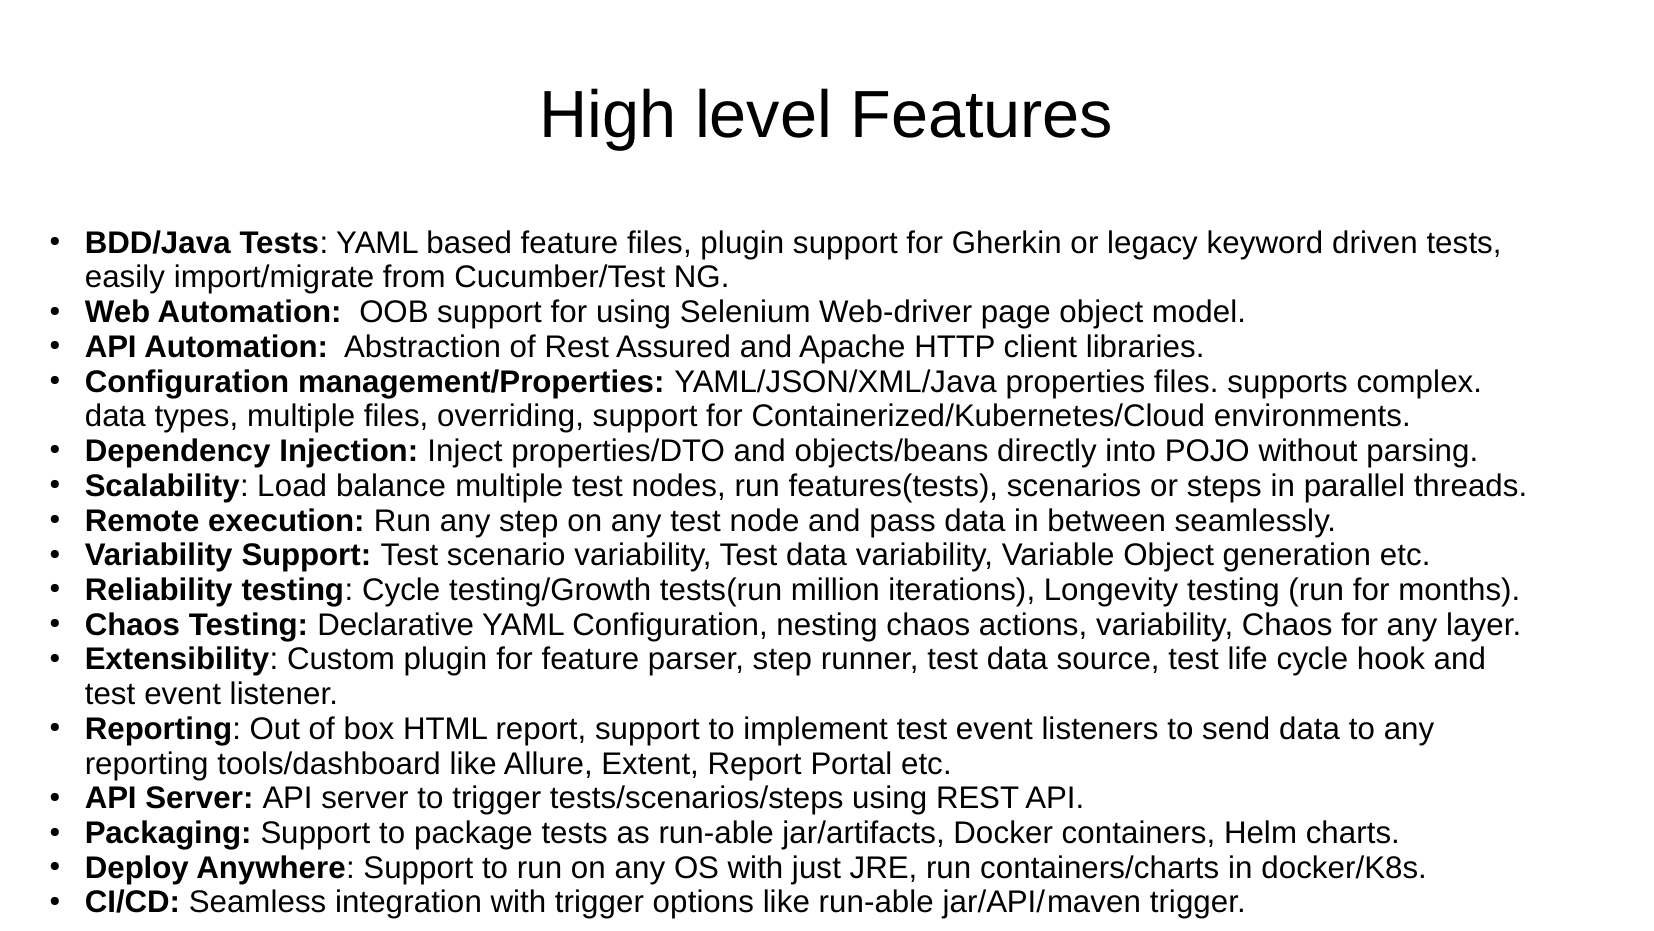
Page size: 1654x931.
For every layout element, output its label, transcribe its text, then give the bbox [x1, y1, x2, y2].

title High level Features [82, 37, 1571, 193]
subtitle BDD/Java Tests: YAML based feature files, plugin support for Gherkin or legacy keyword driven tests, easily import/migrate from Cucumber/Test NG. Web Automation: OOB support for using Selenium Web-driver page object model. API Automation: Abstraction of Rest Assured and Apache HTTP client libraries. Configuration management/Properties: YAML/JSON/XML/Java properties files. supports complex. data types, multiple files, overriding, support for Containerized/Kubernetes/Cloud environments. Dependency Injection: Inject properties/DTO and objects/beans directly into POJO without parsing. Scalability: Load balance multiple test nodes, run features(tests), scenarios or steps in parallel threads. Remote execution: Run any step on any test node and pass data in between seamlessly. Variability Support: Test scenario variability, Test data variability, Variable Object generation etc. Reliability testing: Cycle testing/Growth tests(run million iterations), Longevity testing (run for months). Chaos Testing: Declarative YAML Configuration, nesting chaos actions, variability, Chaos for any layer. Extensibility: Custom plugin for feature parser, step runner, test data source, test life cycle hook and test event listener. Reporting: Out of box HTML report, support to implement test event listeners to send data to any reporting tools/dashboard like Allure, Extent, Report Portal etc. API Server: API server to trigger tests/scenarios/steps using REST API. Packaging: Support to package tests as run-able jar/artifacts, Docker containers, Helm charts. Deploy Anywhere: Support to run on any OS with just JRE, run containers/charts in docker/K8s. CI/CD: Seamless integration with trigger options like run-able jar/API/maven trigger. [49, 225, 1538, 931]
